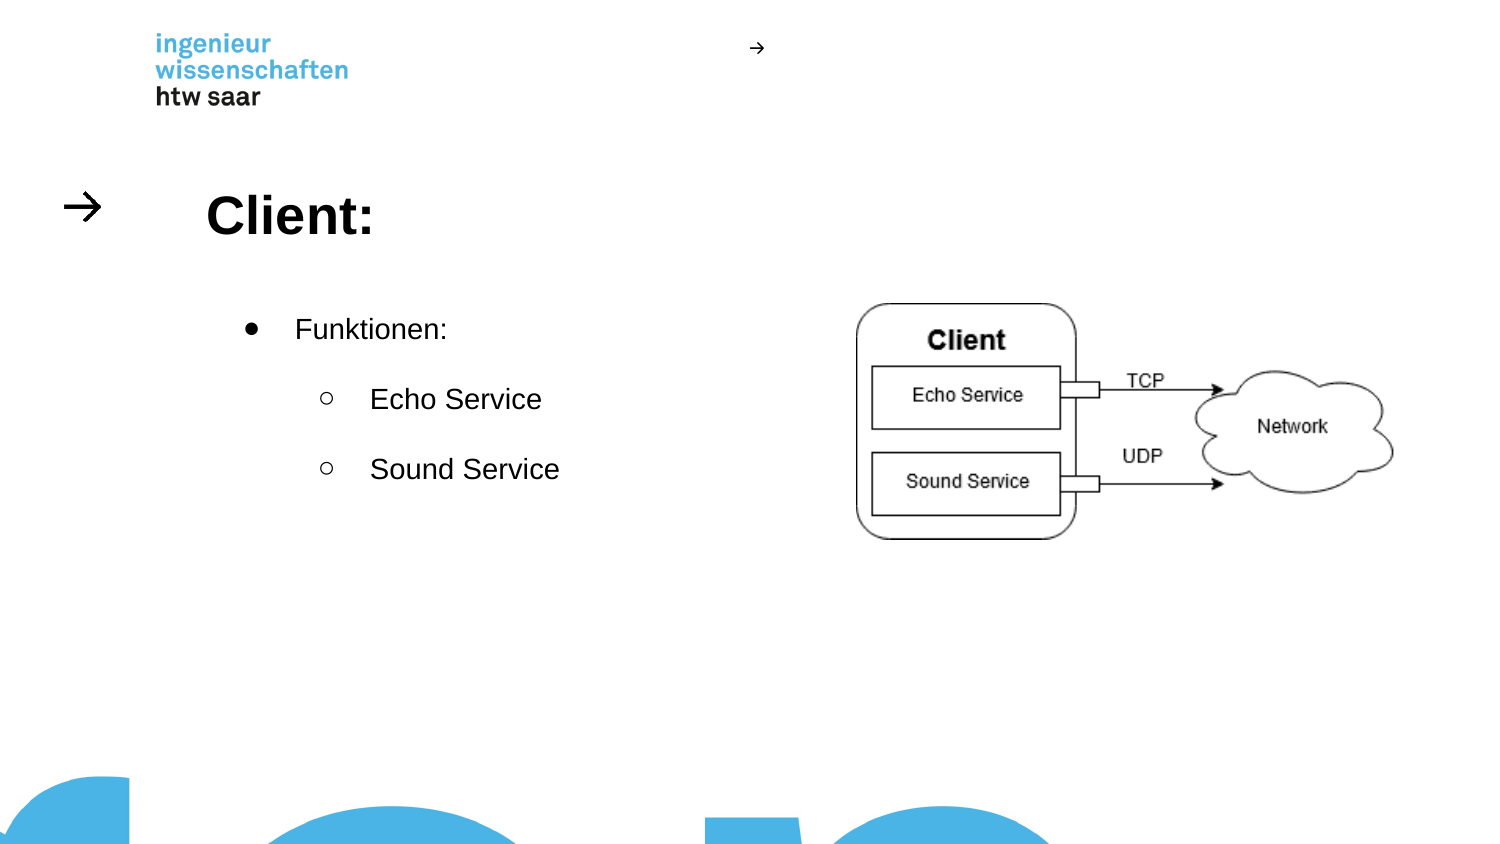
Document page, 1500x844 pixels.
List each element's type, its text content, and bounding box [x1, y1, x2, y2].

text_box Funktionen: Echo Service Sound Service [205, 295, 798, 669]
title Client: [200, 174, 1271, 258]
picture [0, 0, 1403, 844]
